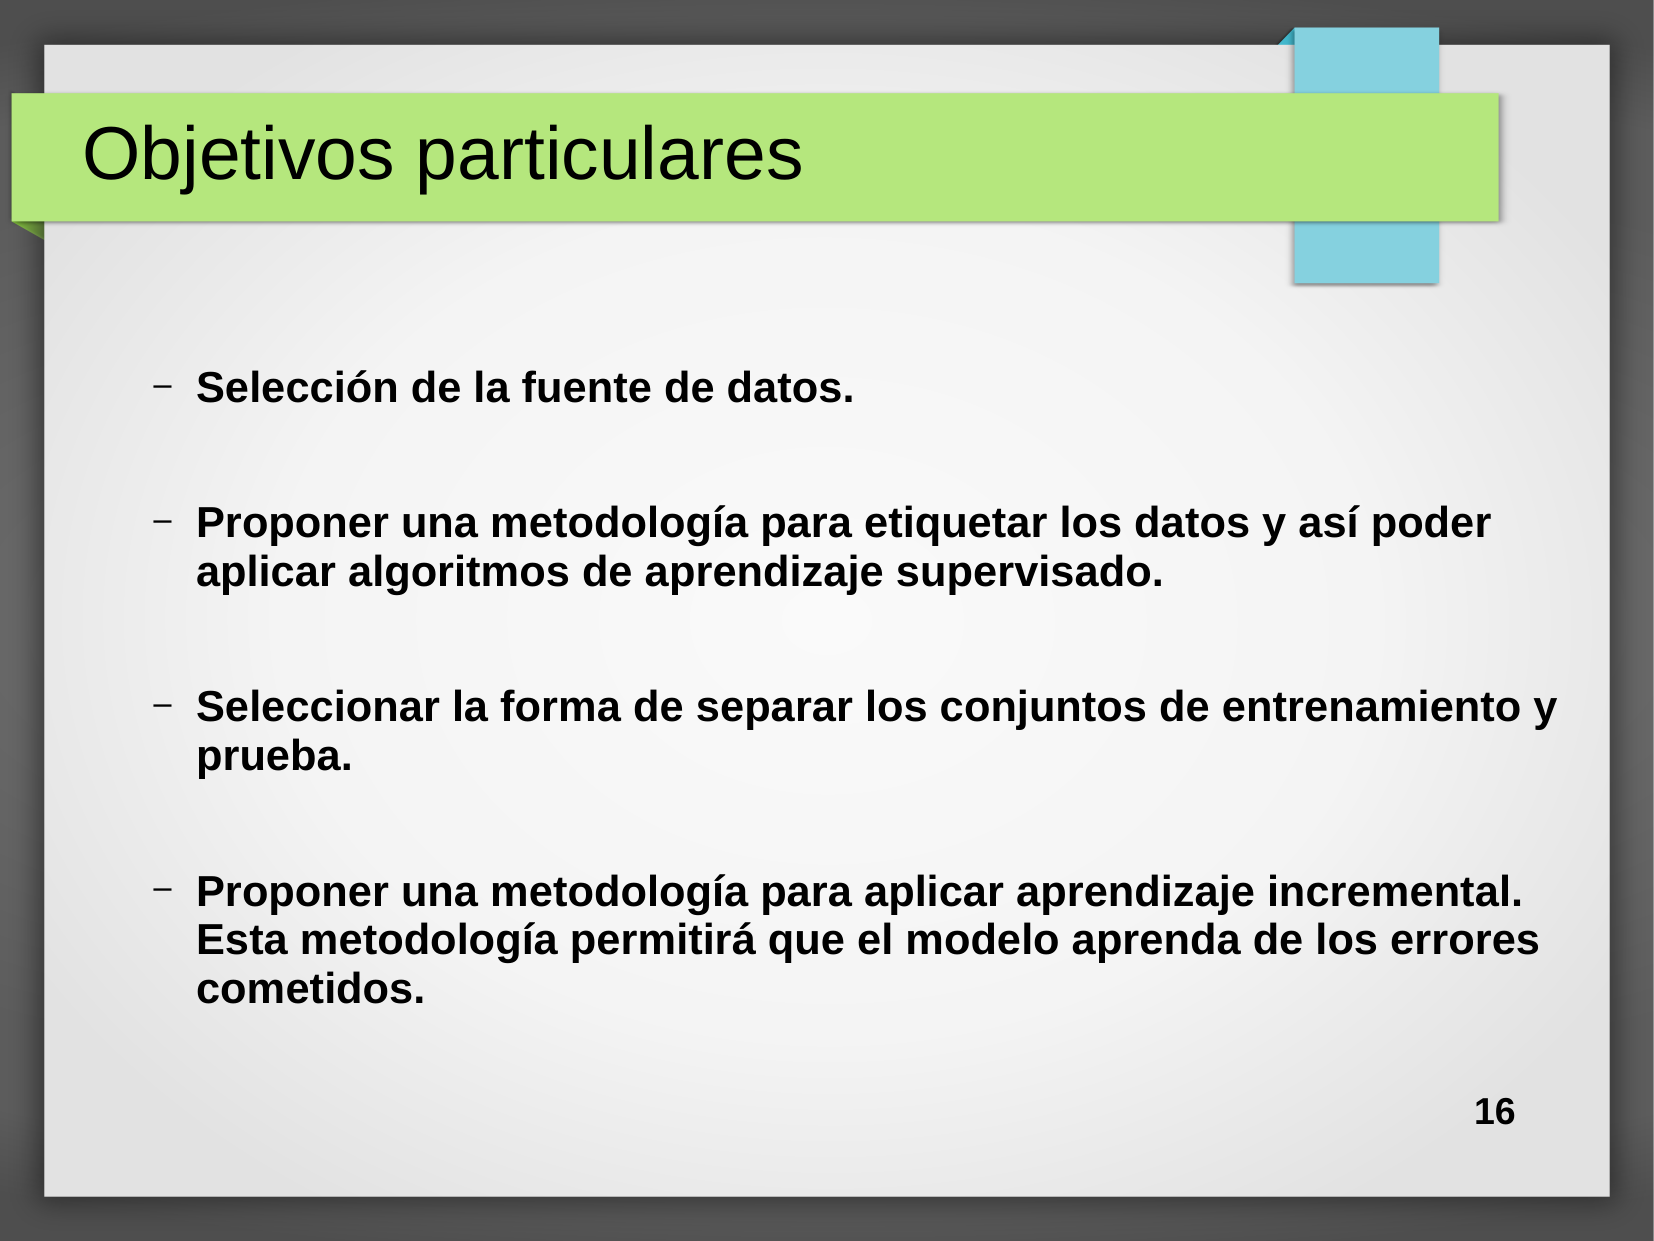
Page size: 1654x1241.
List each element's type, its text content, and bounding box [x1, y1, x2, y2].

text_box <number> [1459, 1083, 1654, 1154]
picture [0, 0, 1654, 1241]
title Objetivos particulares [82, 94, 1264, 213]
list Selección de la fuente de datos. Proponer una metodología para etiquetar los datos y así poder aplicar algoritmos de aprendizaje supervisado. Seleccionar la forma de separar los conjuntos de entrenamiento y prueba. Proponer una metodología para aplicar aprendizaje incremental. Esta metodología permitirá que el modelo aprenda de los errores cometidos. [82, 295, 1571, 1015]
